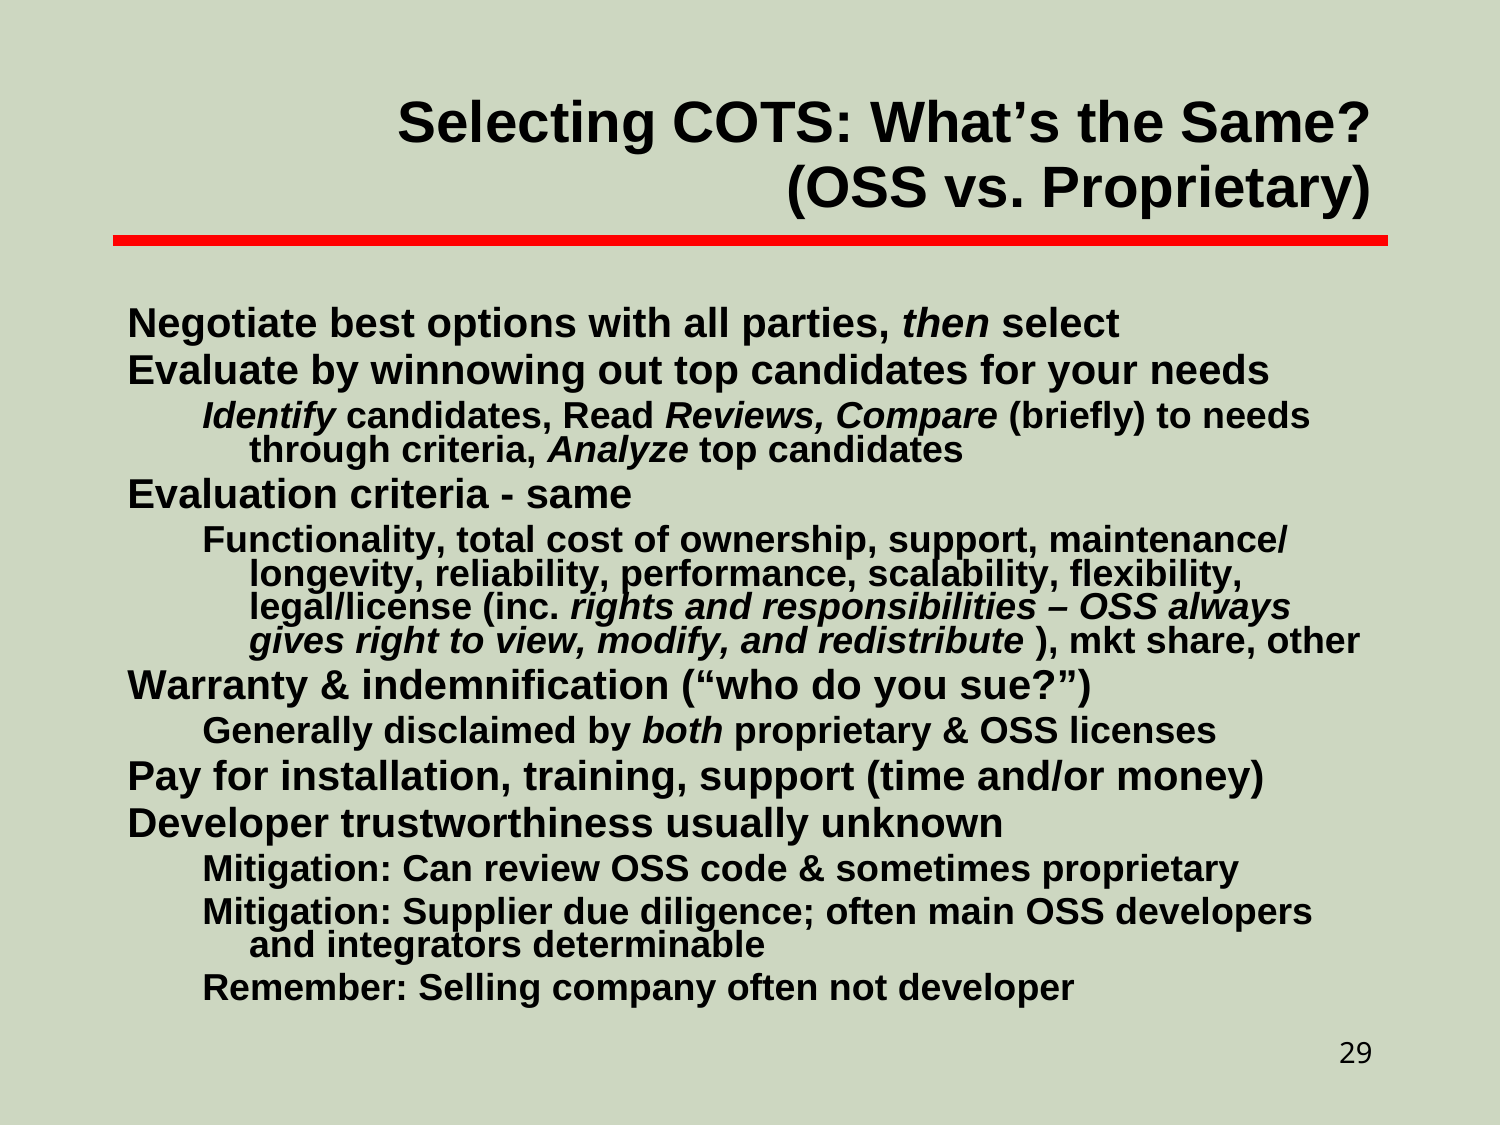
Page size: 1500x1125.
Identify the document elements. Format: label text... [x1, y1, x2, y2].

list Negotiate best options with all parties, then select Evaluate by winnowing out top candidates for your needs Identify candidates, Read Reviews, Compare (briefly) to needs through criteria, Analyze top candidates Evaluation criteria - same Functionality, total cost of ownership, support, maintenance/ longevity, reliability, performance, scalability, flexibility, legal/license (inc. rights and responsibilities – OSS always gives right to view, modify, and redistribute ), mkt share, other Warranty & indemnification (“who do you sue?”) Generally disclaimed by both proprietary & OSS licenses Pay for installation, training, support (time and/or money) Developer trustworthiness usually unknown Mitigation: Can review OSS code & sometimes proprietary Mitigation: Supplier due diligence; often main OSS developers and integrators determinable Remember: Selling company often not developer [112, 299, 1388, 1077]
title Selecting COTS: What’s the Same? (OSS vs. Proprietary) [337, 80, 1388, 229]
